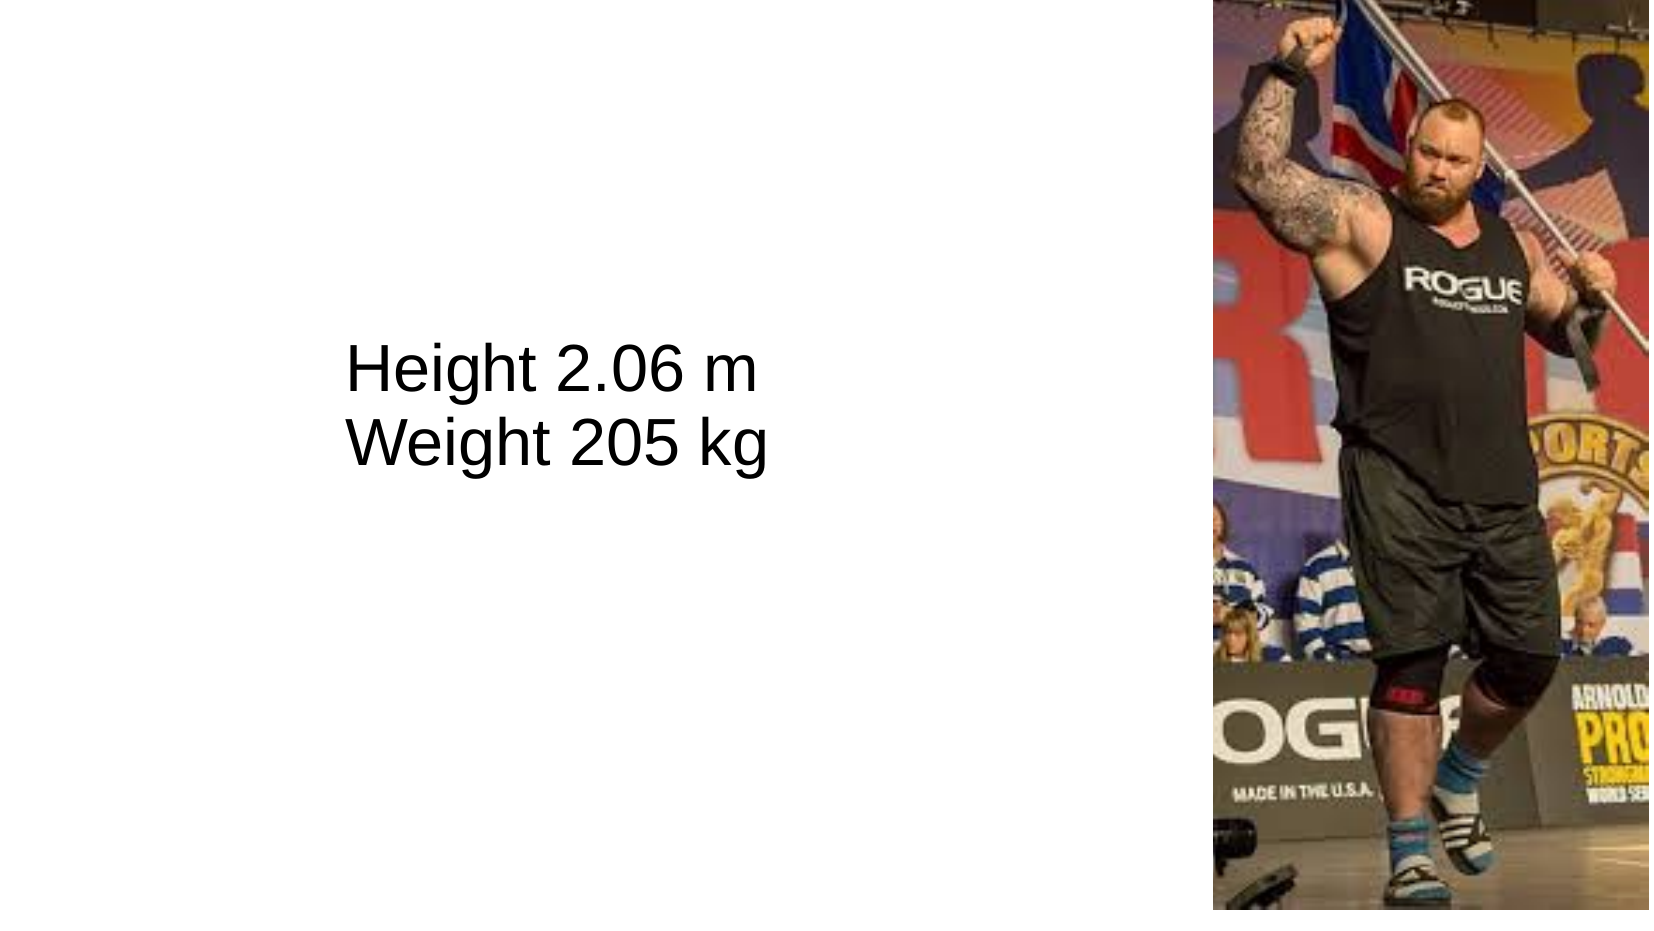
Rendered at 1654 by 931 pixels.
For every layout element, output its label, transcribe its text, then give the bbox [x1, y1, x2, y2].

picture [1213, 0, 1649, 910]
list Height 2.06 m Weight 205 kg [345, 330, 862, 871]
